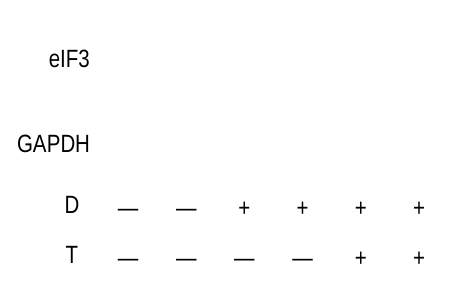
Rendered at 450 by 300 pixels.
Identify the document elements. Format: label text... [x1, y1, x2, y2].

table_cell — [216, 233, 273, 282]
table_cell — [158, 233, 215, 282]
table_header — [100, 183, 157, 232]
table_header + [391, 183, 448, 232]
table_header + [333, 183, 390, 232]
table_cell + [391, 233, 448, 282]
table_header + [274, 183, 332, 232]
table_cell + [333, 233, 390, 282]
table_header + [216, 183, 273, 232]
table_header — [158, 183, 215, 232]
table_cell — [100, 233, 157, 282]
table_cell — [274, 233, 332, 282]
table_cell T [46, 233, 99, 282]
text_box GAPDH [0, 129, 91, 159]
table_header D [46, 183, 99, 232]
text_box eIF3 [0, 43, 91, 73]
